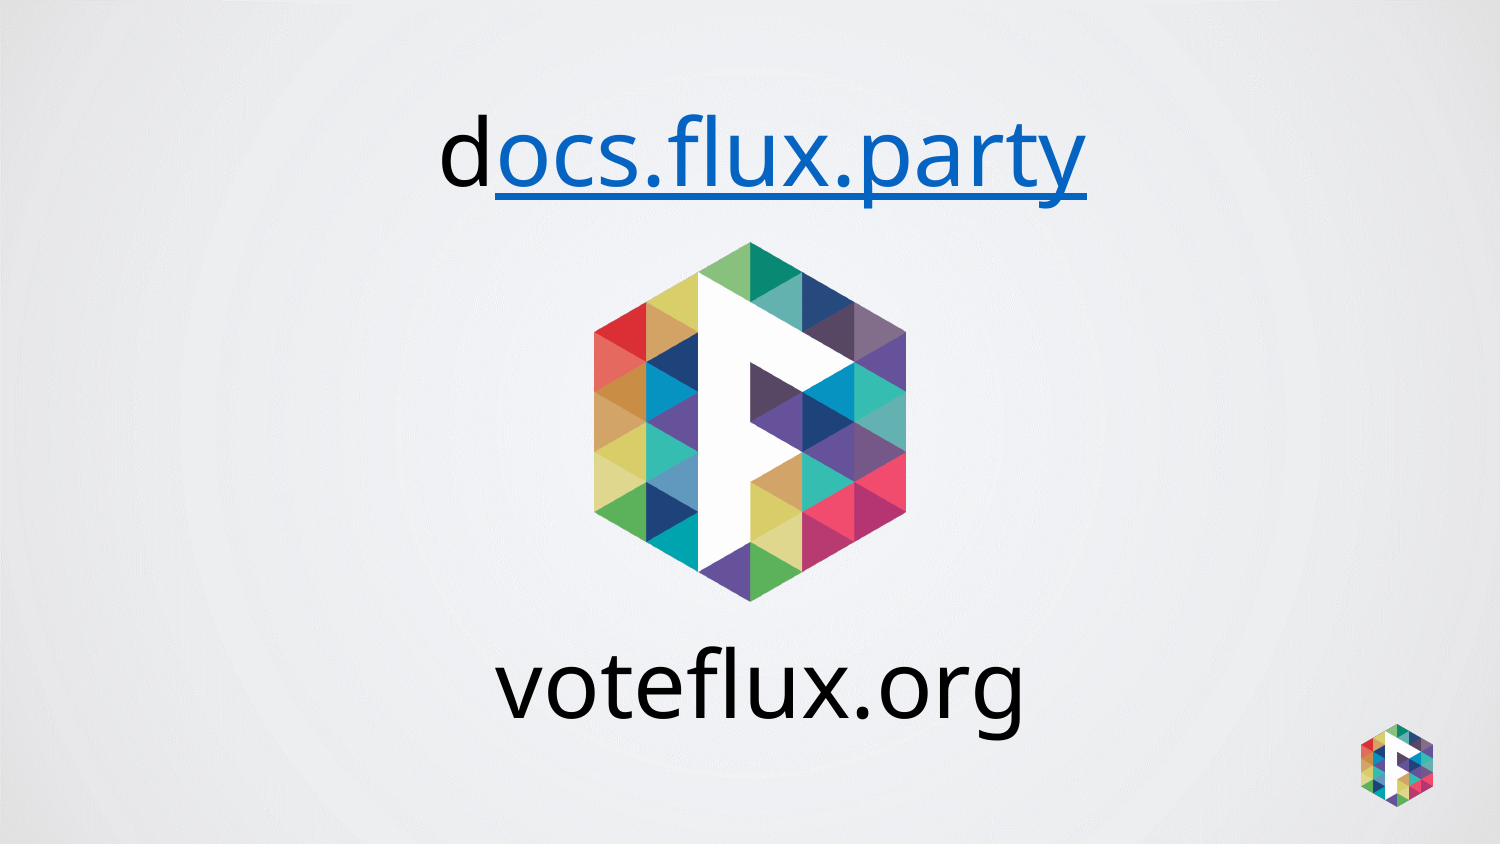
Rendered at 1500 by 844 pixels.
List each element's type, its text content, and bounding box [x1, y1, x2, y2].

picture [0, 0, 1500, 844]
list docs.flux.party voteflux.org [115, 77, 1410, 613]
